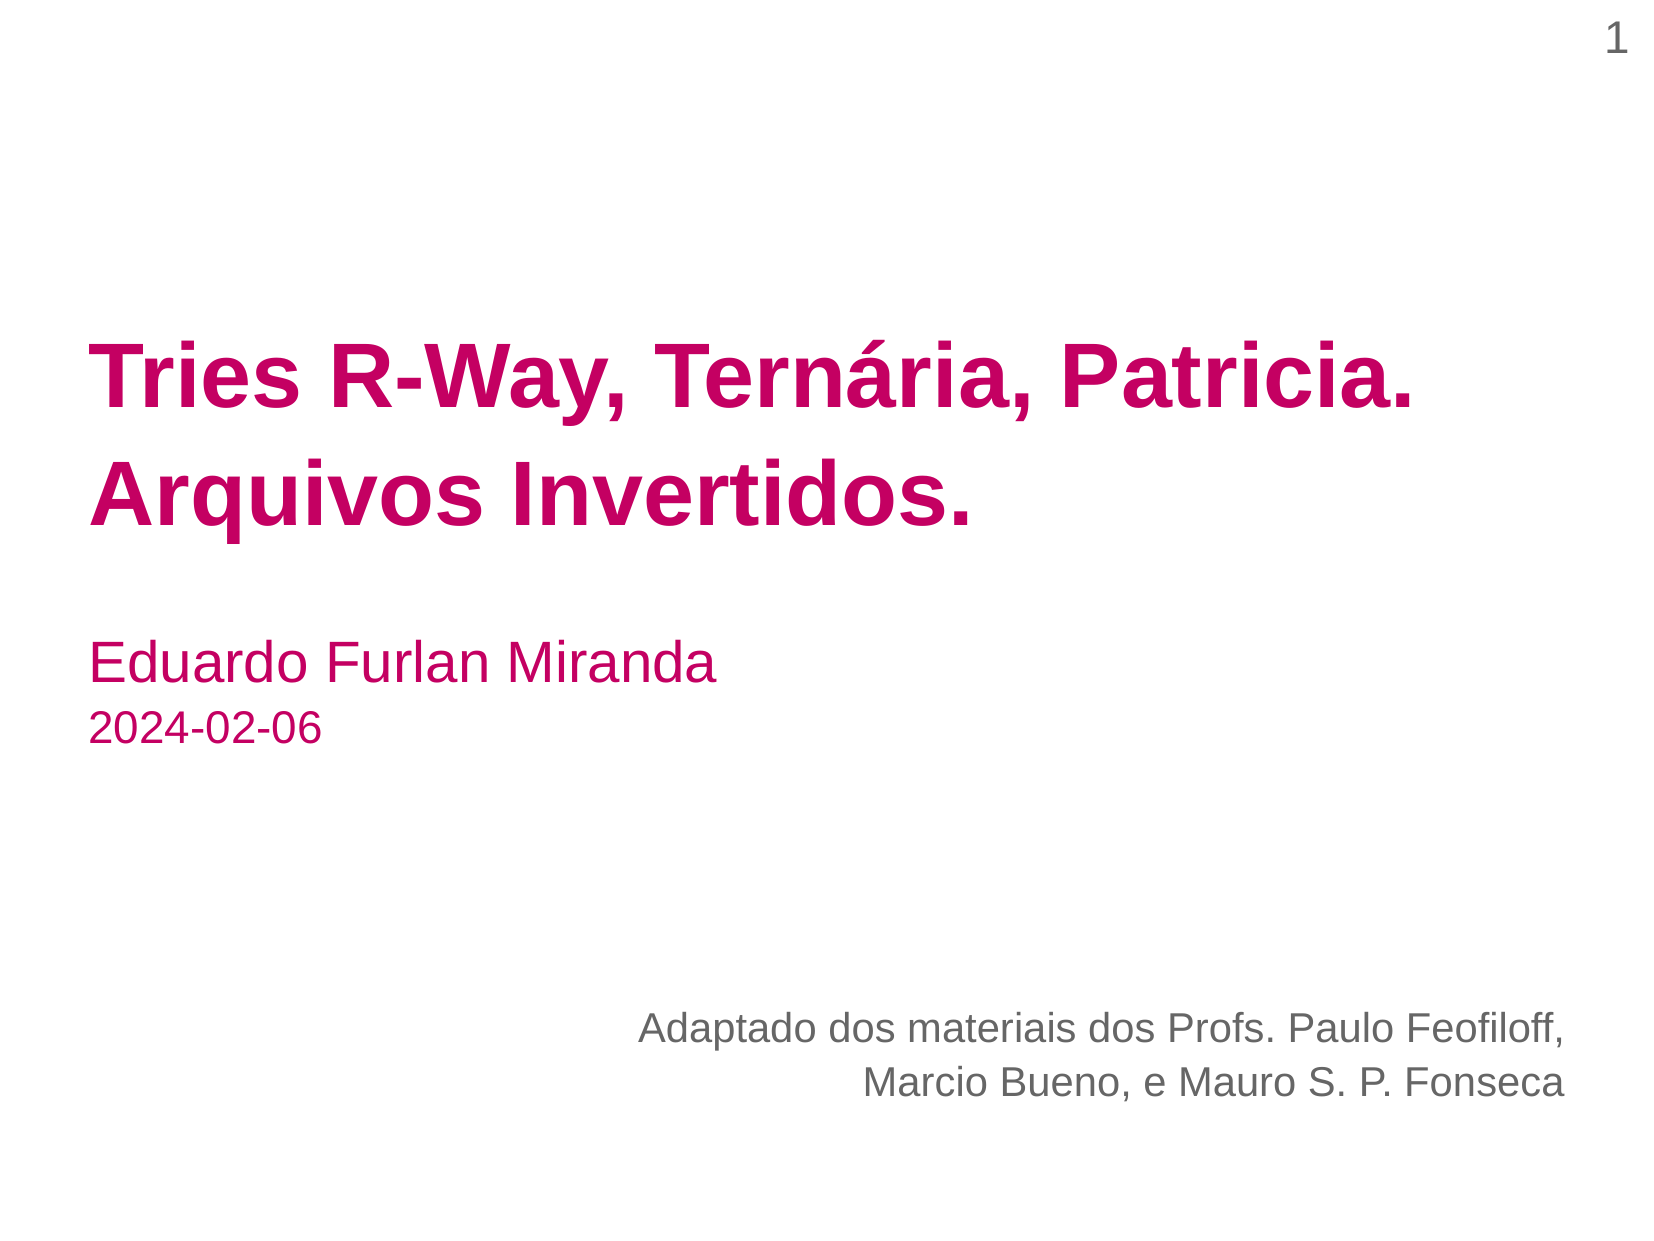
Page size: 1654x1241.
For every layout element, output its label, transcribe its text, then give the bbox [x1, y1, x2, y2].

title Tries R-Way, Ternária, Patricia. Arquivos Invertidos. Eduardo Furlan Miranda 2024-02-06 [88, 29, 1565, 1034]
list Adaptado dos materiais dos Profs. Paulo Feofiloff, Marcio Bueno, e Mauro S. P. Fonseca [631, 998, 1565, 1211]
